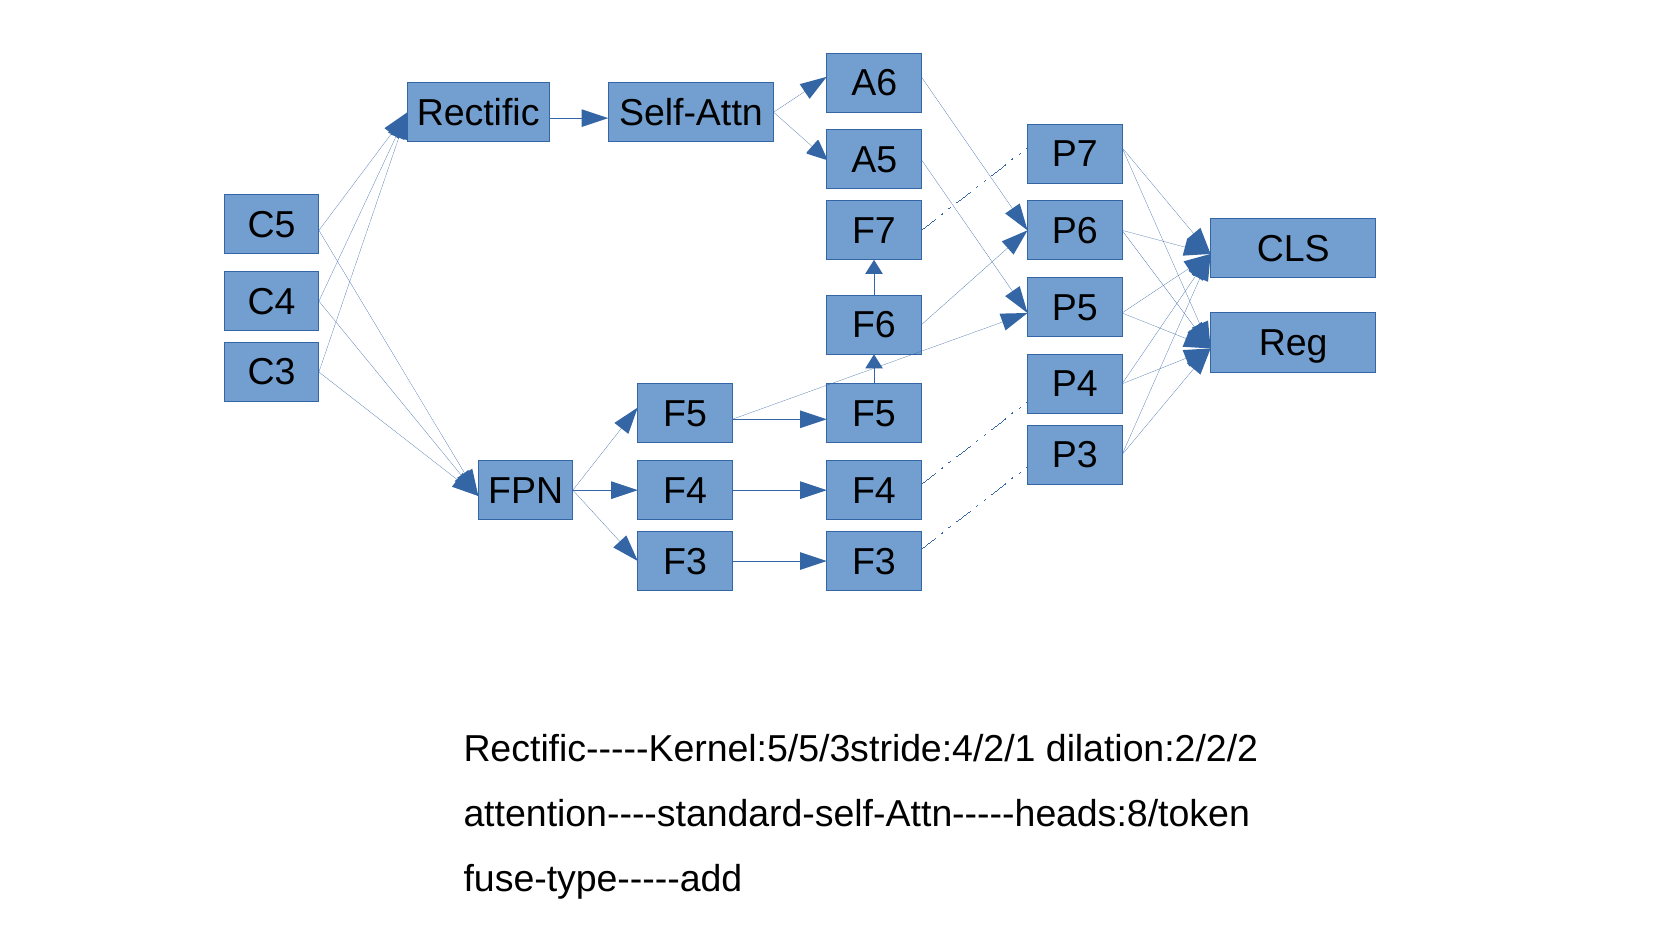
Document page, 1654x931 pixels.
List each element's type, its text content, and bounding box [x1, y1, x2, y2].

text_box P4 [1027, 354, 1123, 414]
text_box F3 [637, 531, 733, 591]
text_box F4 [637, 460, 733, 520]
text_box F6 [826, 295, 922, 355]
text_box attention----standard-self-Attn-----heads:8/token [448, 785, 1265, 843]
text_box A5 [826, 129, 922, 189]
text_box F7 [826, 200, 922, 260]
text_box C3 [224, 342, 319, 402]
text_box C5 [224, 194, 319, 254]
text_box C4 [224, 271, 319, 331]
text_box Self-Attn [608, 82, 774, 142]
text_box Rectific [407, 82, 550, 142]
text_box CLS [1210, 218, 1376, 278]
text_box F4 [826, 460, 922, 520]
text_box F5 [826, 383, 922, 443]
text_box Rectific-----Kernel:5/5/3stride:4/2/1 dilation:2/2/2 [448, 720, 1274, 778]
text_box F3 [826, 531, 922, 591]
text_box Reg [1210, 312, 1376, 373]
text_box P5 [1027, 277, 1123, 337]
text_box FPN [478, 460, 573, 520]
text_box F5 [637, 383, 733, 443]
text_box P6 [1027, 200, 1123, 260]
text_box P3 [1027, 425, 1123, 485]
text_box P7 [1027, 124, 1123, 184]
text_box fuse-type-----add [448, 850, 914, 908]
text_box A6 [826, 53, 922, 113]
